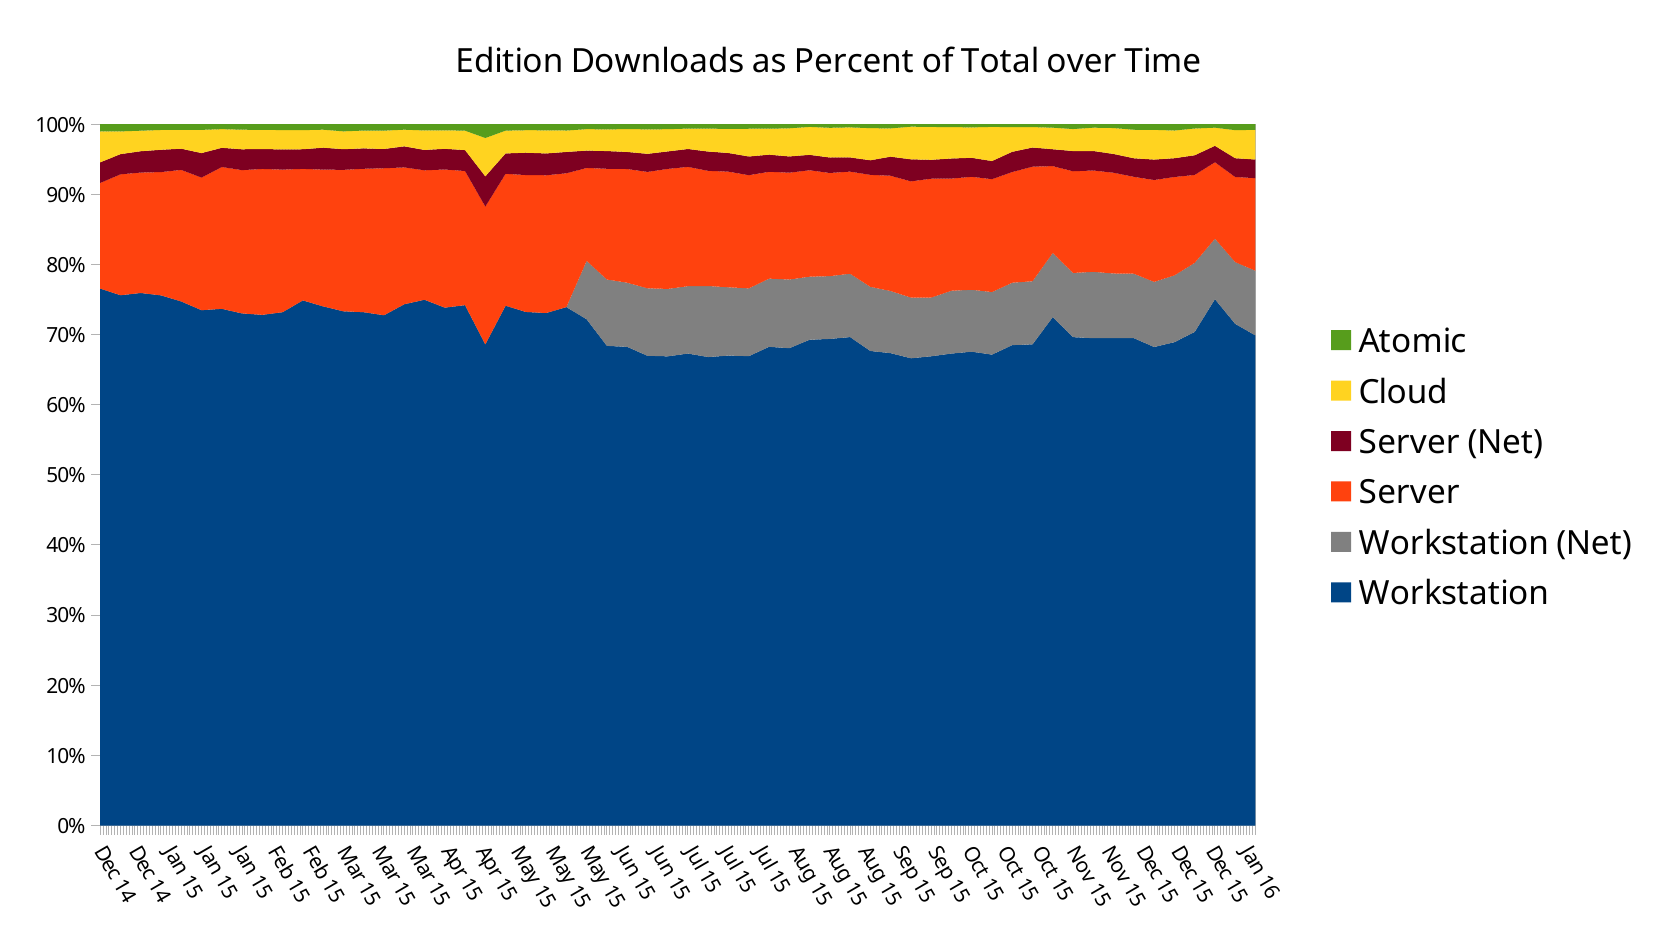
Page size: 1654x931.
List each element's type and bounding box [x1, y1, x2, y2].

chart [2, 1, 1654, 931]
